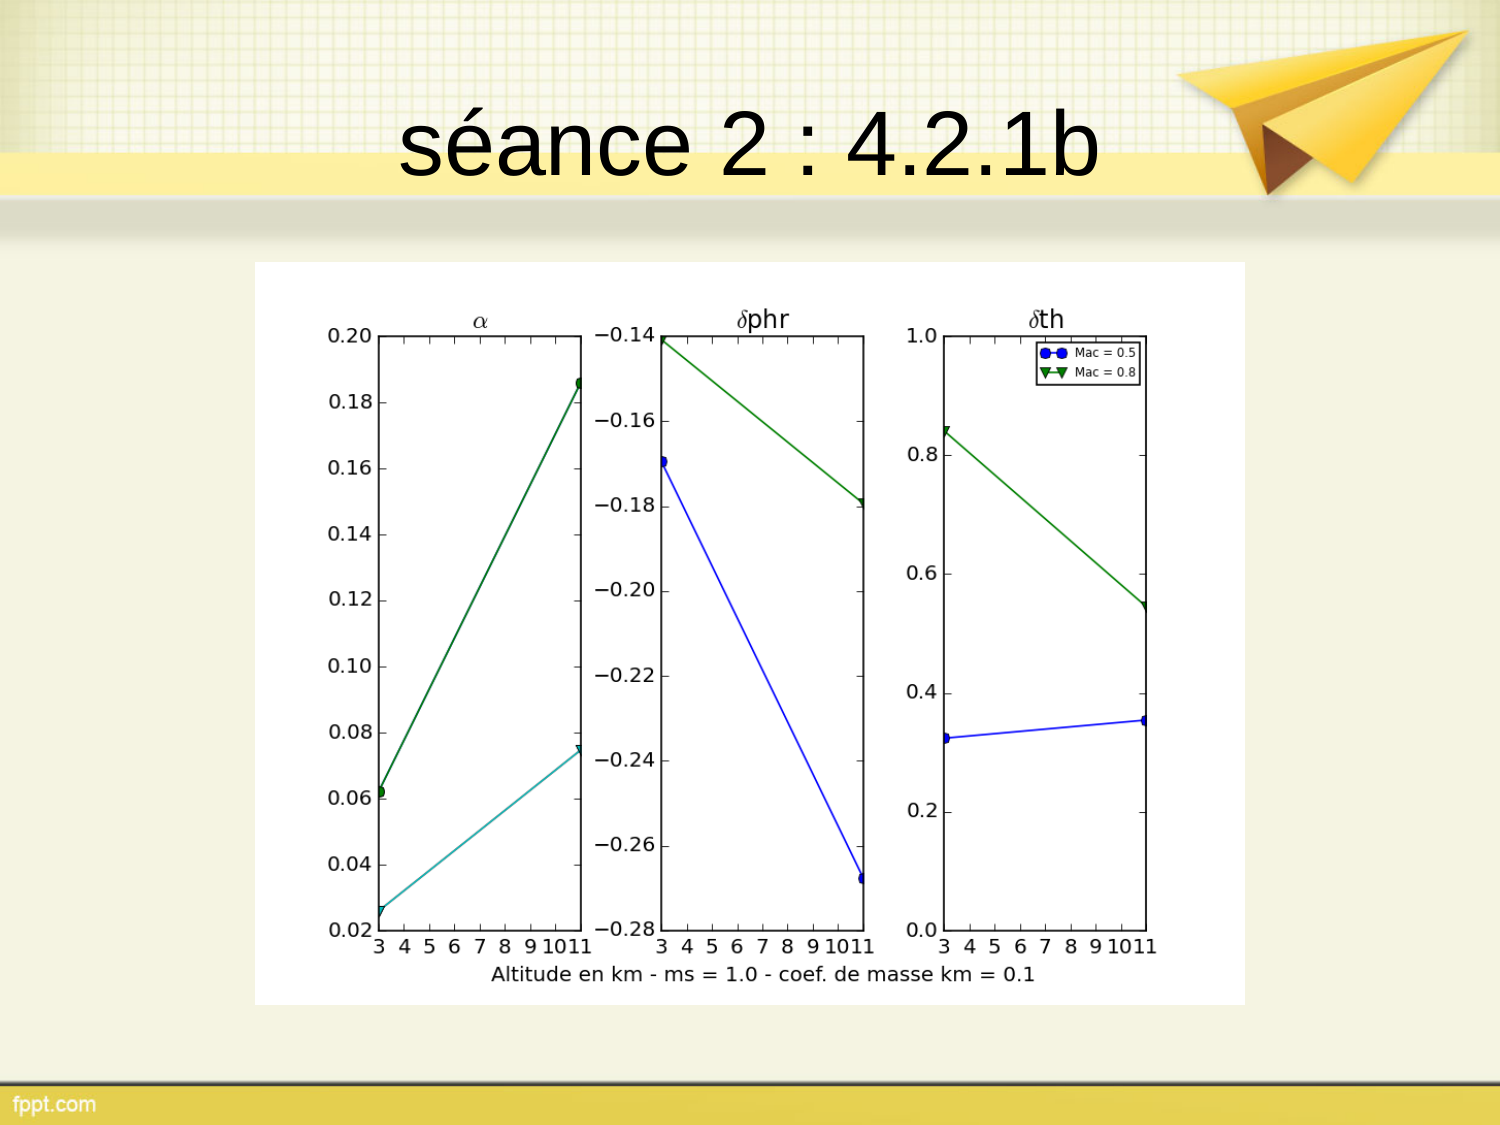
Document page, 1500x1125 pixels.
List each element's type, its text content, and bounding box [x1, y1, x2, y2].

picture [0, 0, 1500, 1125]
title séance 2 : 4.2.1b [75, 45, 1426, 233]
